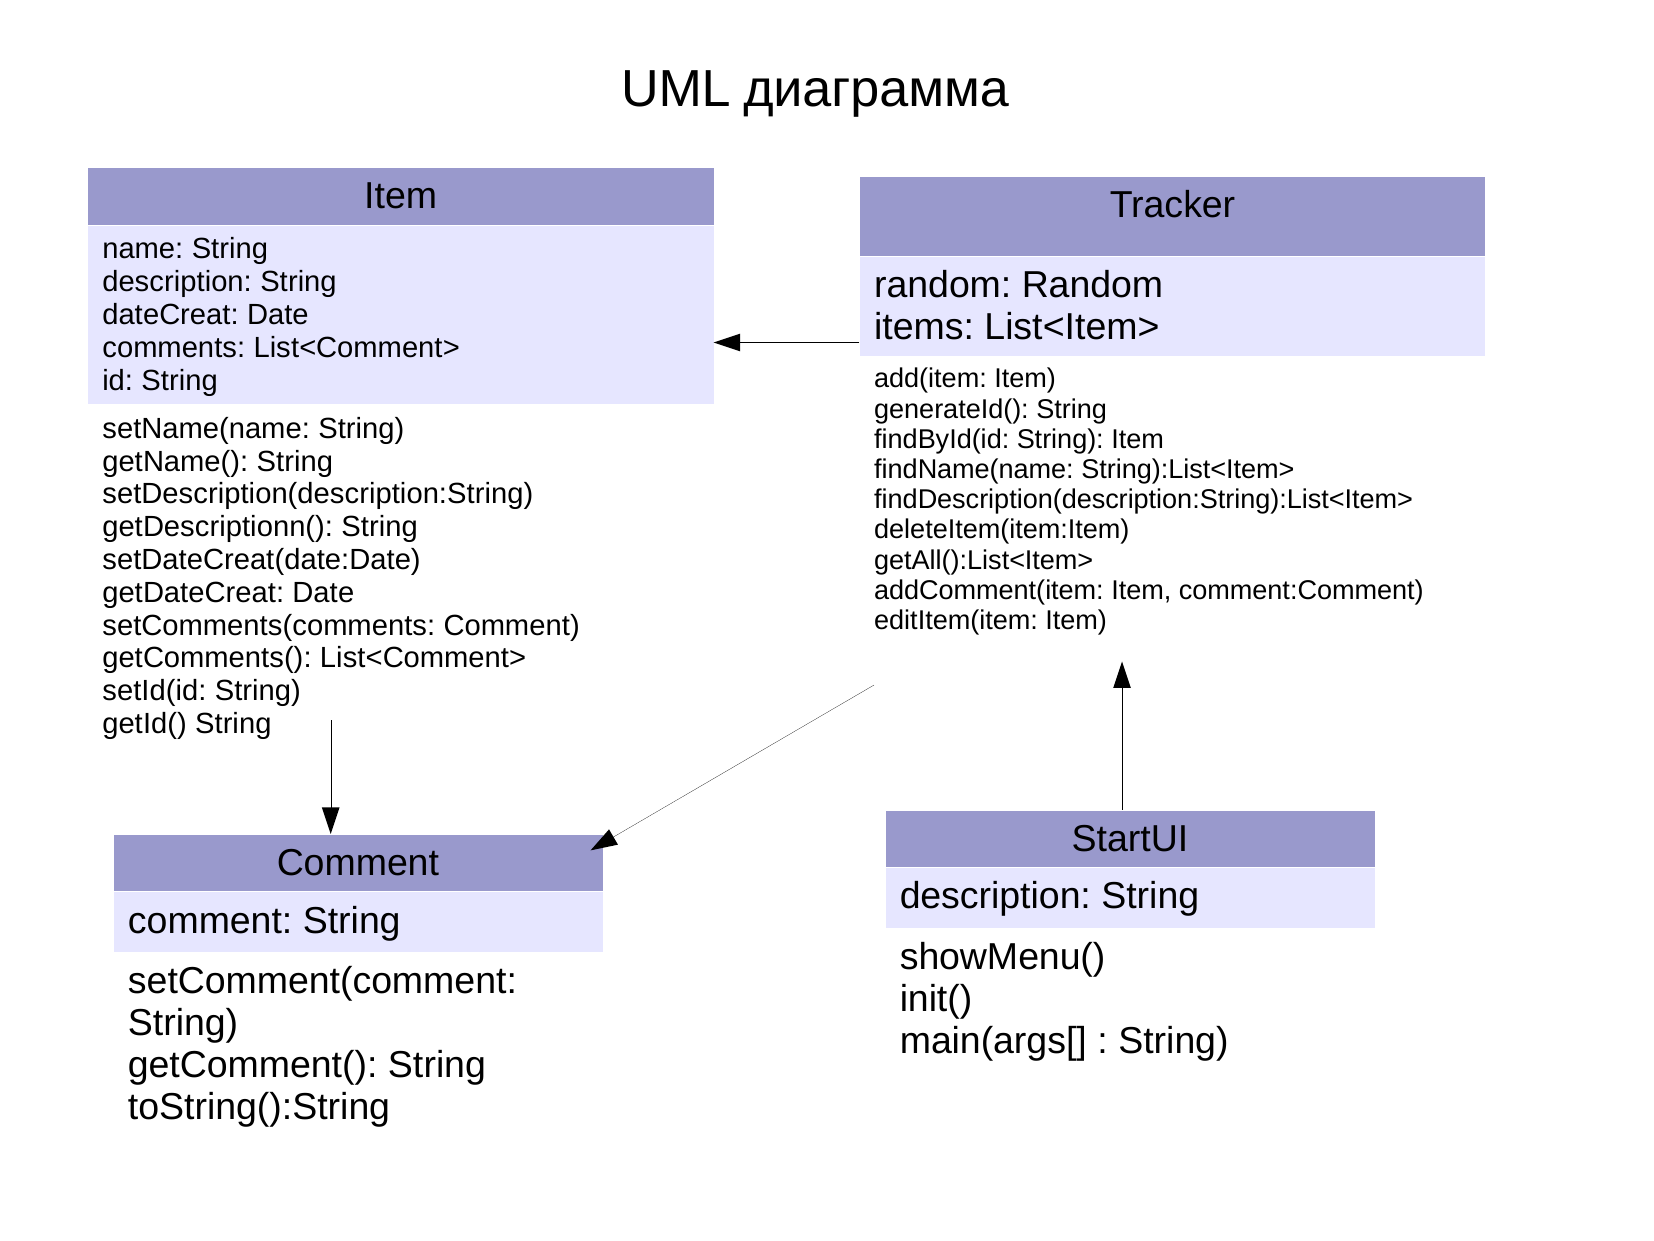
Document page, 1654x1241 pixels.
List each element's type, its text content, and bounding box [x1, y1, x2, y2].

table_header Comment [114, 835, 603, 891]
table_cell add(item: Item) generateId(): String findById(id: String): Item findName(name: String):List<Item> findDescription(description:String):List<Item> deleteItem(item:Item) getAll():List<Item> addComment(item: Item, comment:Comment) editItem(item: Item) [860, 357, 1485, 673]
table_cell setComment(comment: String) getComment(): String toString():String [114, 953, 603, 1177]
title UML диаграмма [70, 59, 1559, 119]
table_cell random: Random items: List<Item> [860, 257, 1485, 356]
table_cell showMenu() init() main(args[] : String) [886, 929, 1375, 1132]
table_cell name: String description: String dateCreat: Date comments: List<Comment> id: String [88, 226, 714, 404]
table_cell setName(name: String) getName(): String setDescription(description:String) getDescriptionn(): String setDateCreat(date:Date) getDateCreat: Date setComments(comments: Comment) getComments(): List<Comment> setId(id: String) getId() String [88, 405, 714, 756]
table_header Item [88, 168, 714, 225]
table_cell description: String [886, 868, 1375, 928]
table_cell comment: String [114, 892, 603, 952]
table_header StartUI [886, 811, 1375, 867]
table_header Tracker [860, 177, 1485, 256]
